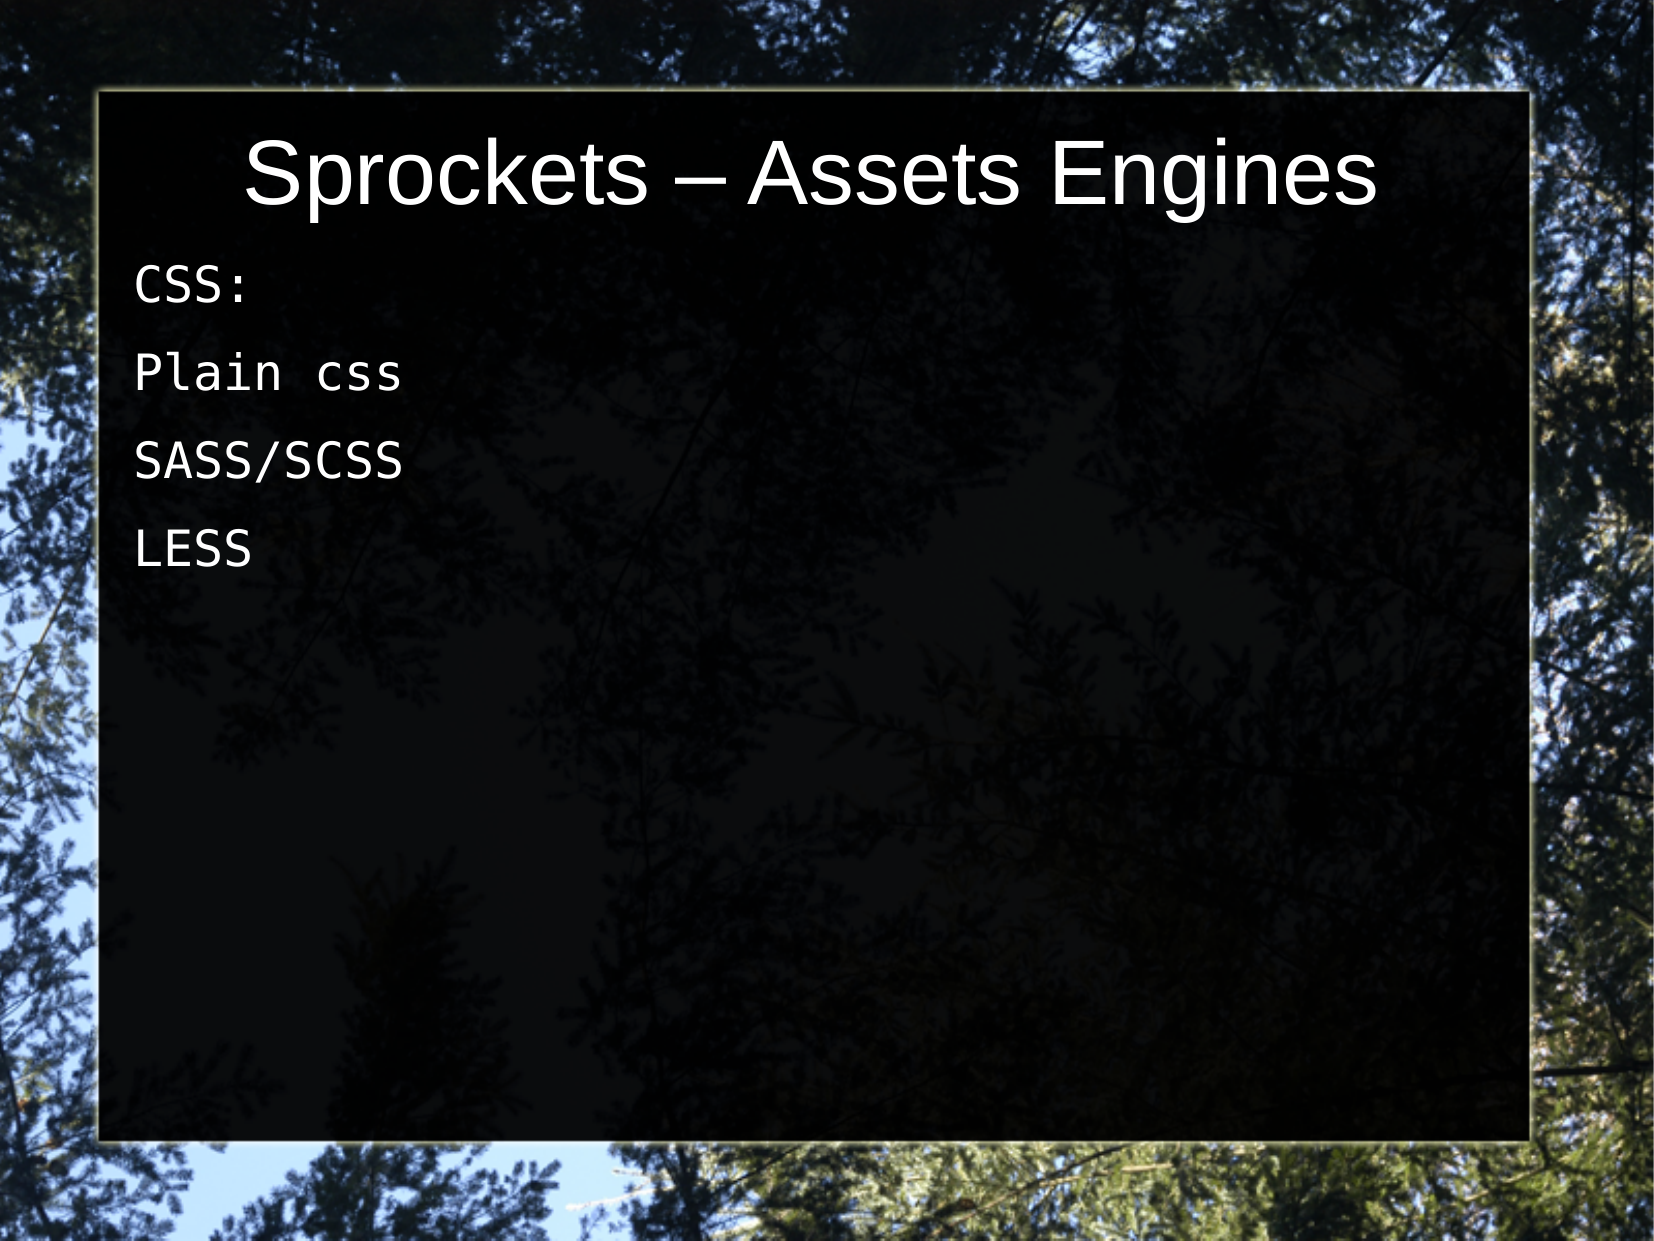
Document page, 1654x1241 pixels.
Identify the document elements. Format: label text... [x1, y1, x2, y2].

list CSS: Plain css SASS/SCSS LESS [134, 256, 1516, 1038]
title Sprockets – Assets Engines [88, 88, 1536, 257]
picture [0, 0, 1654, 1241]
